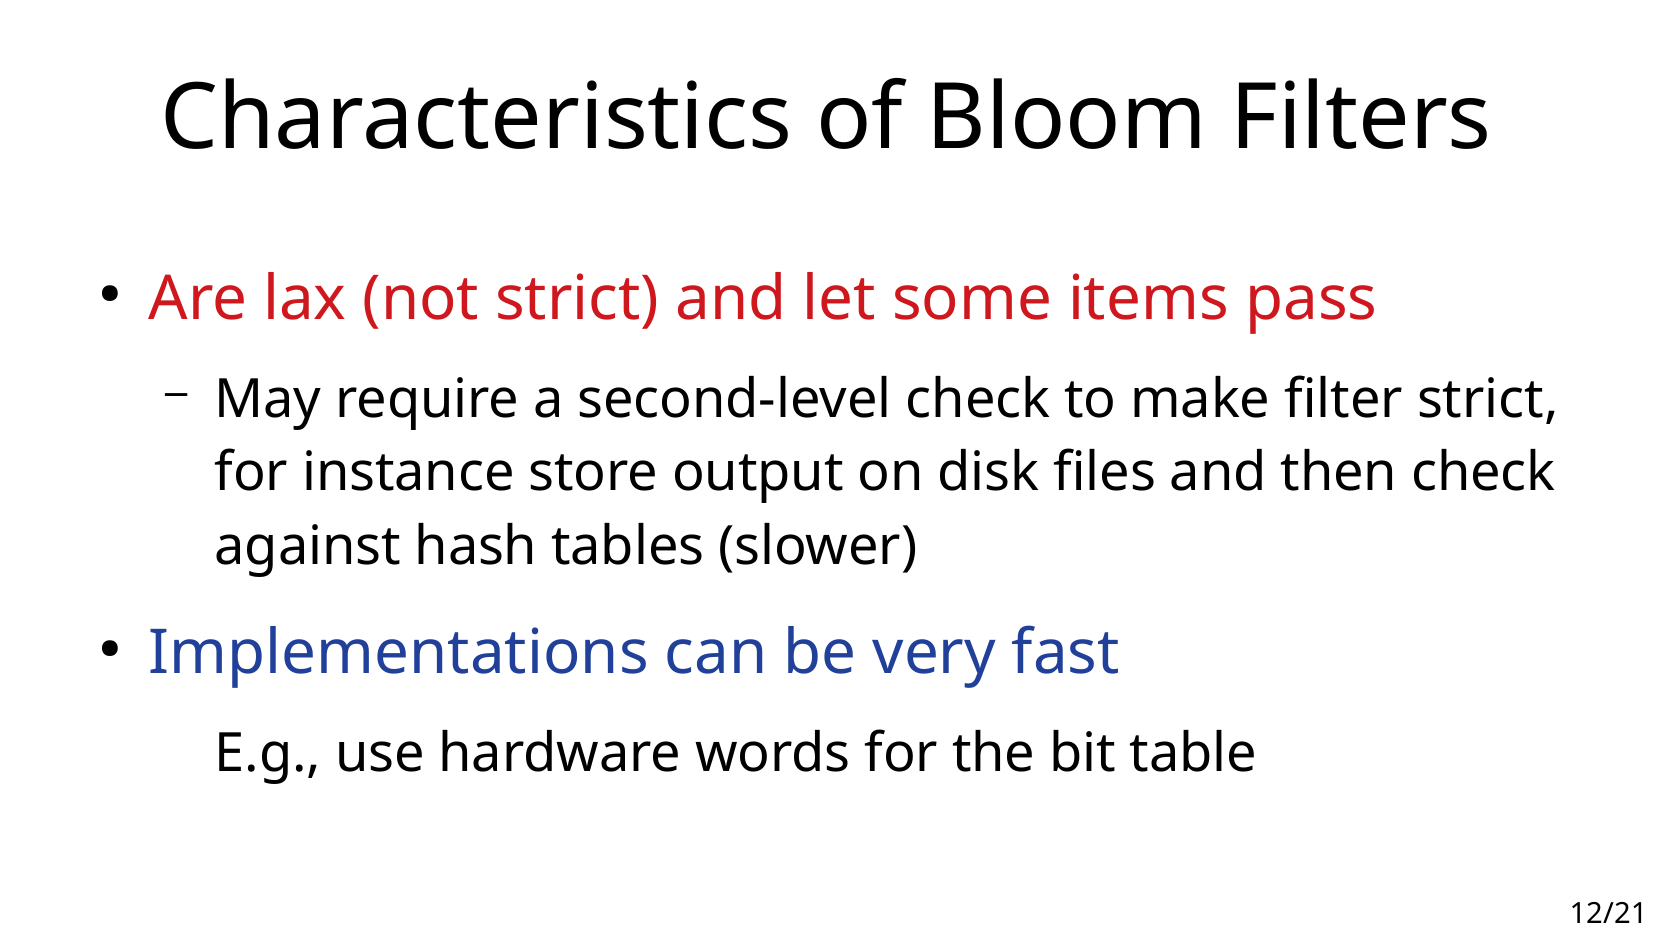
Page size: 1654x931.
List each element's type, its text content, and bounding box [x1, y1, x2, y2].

list Are lax (not strict) and let some items pass May require a second-level check to make filter strict, for instance store output on disk files and then check against hash tables (slower) Implementations can be very fast E.g., use hardware words for the bit table [82, 253, 1571, 793]
title Characteristics of Bloom Filters [82, 1, 1571, 226]
